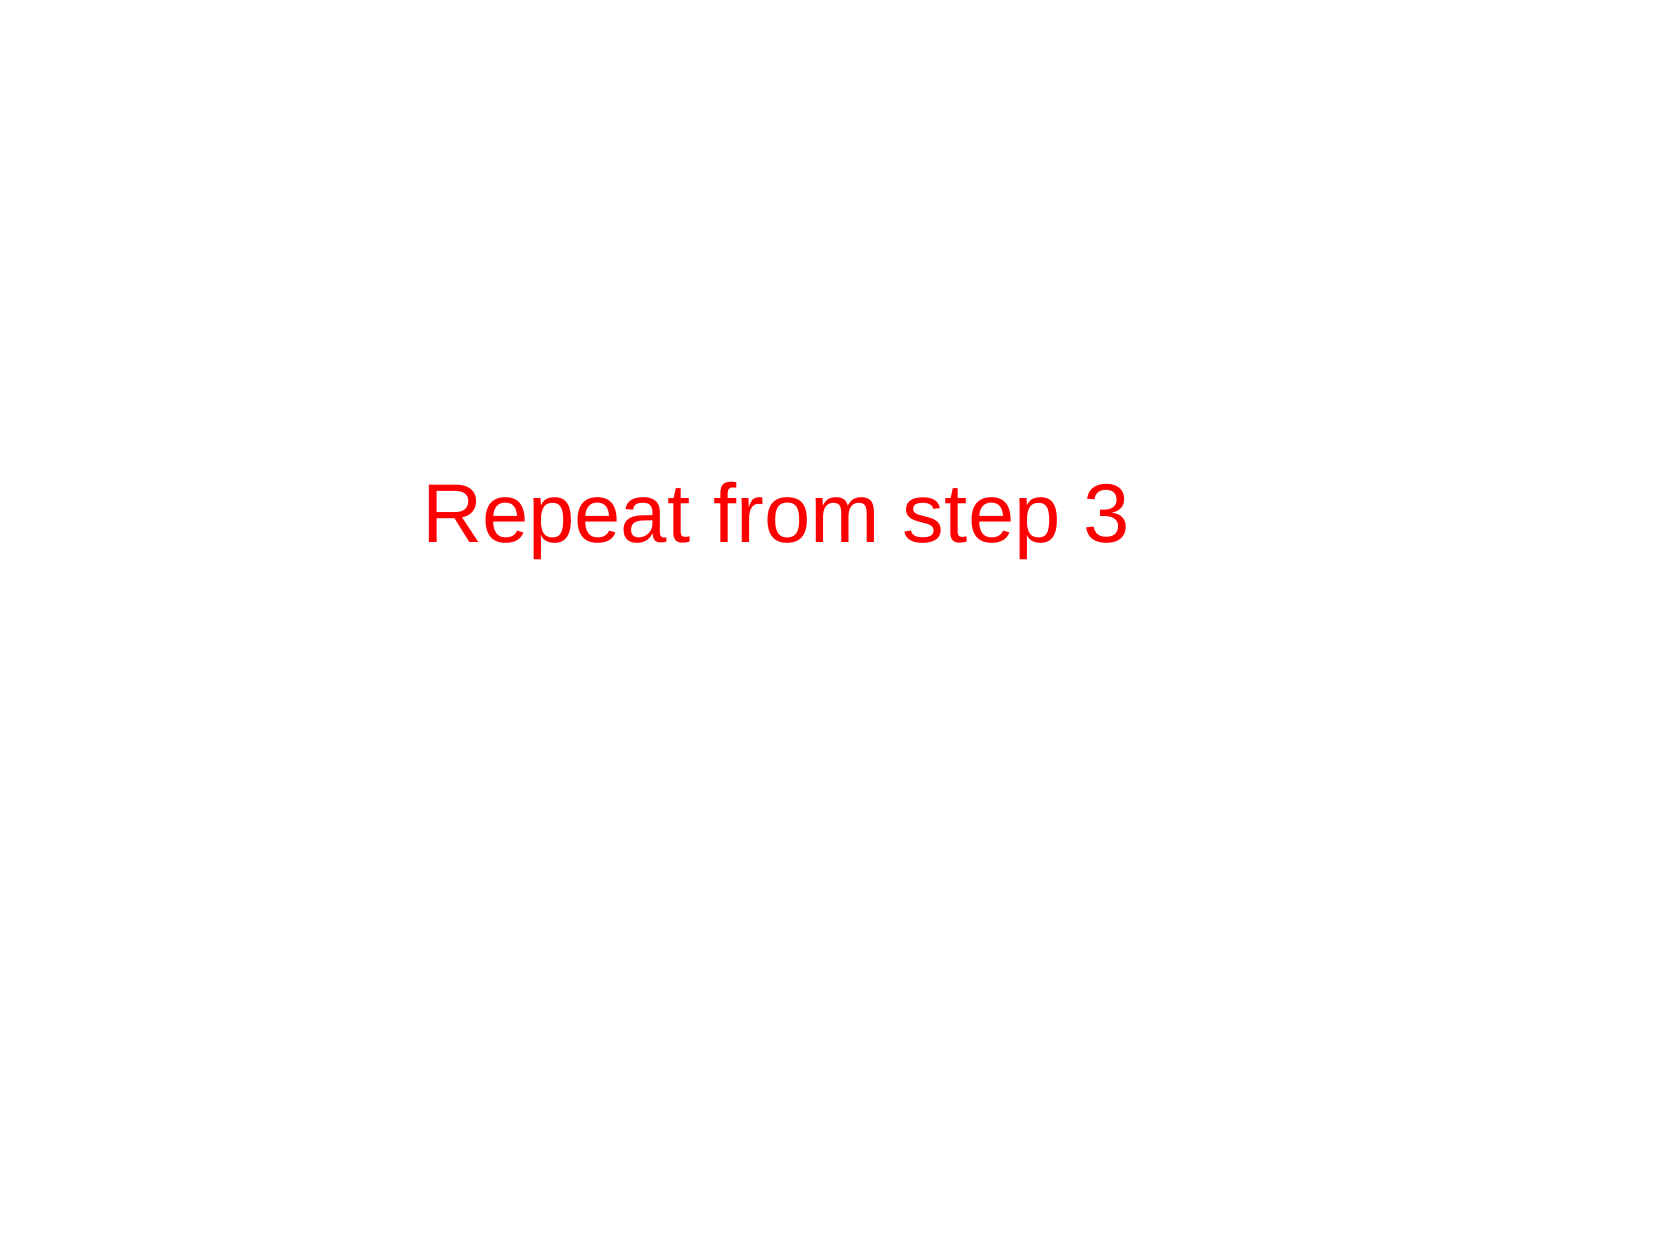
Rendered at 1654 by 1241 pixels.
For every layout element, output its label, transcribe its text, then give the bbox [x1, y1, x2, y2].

text_box Repeat from step 3 [407, 460, 1223, 661]
